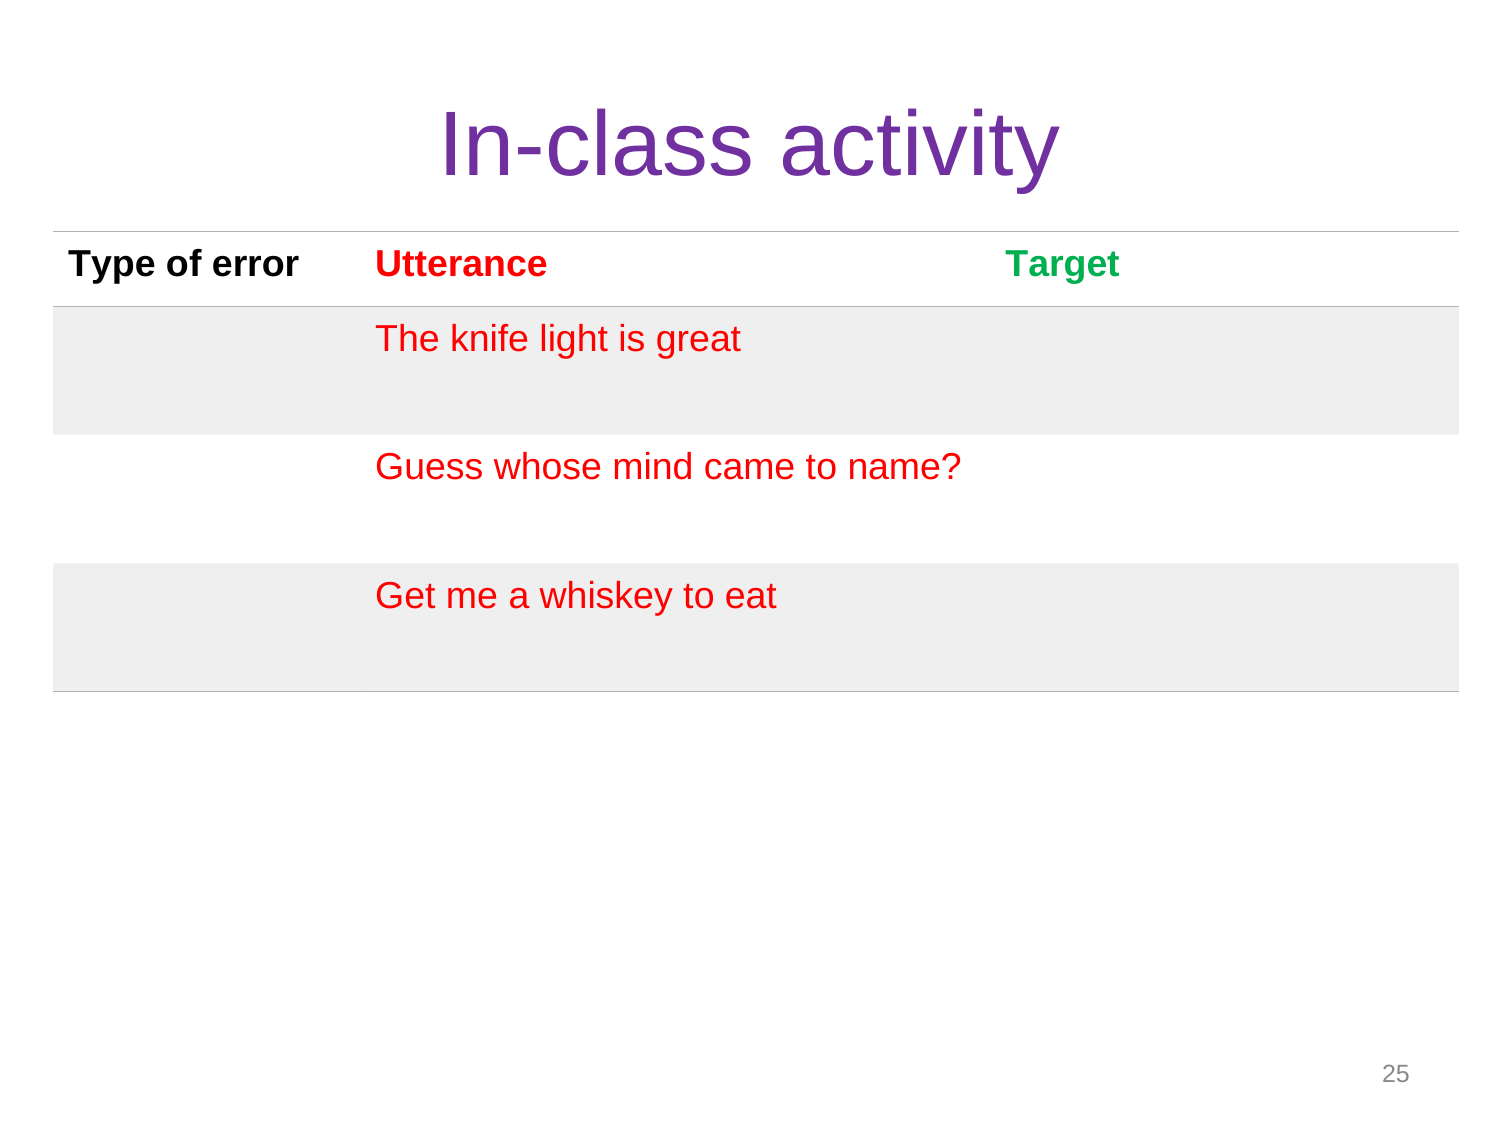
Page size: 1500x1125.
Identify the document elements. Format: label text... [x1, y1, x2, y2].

table_cell [53, 435, 360, 563]
table_cell [53, 563, 360, 691]
table_header Utterance [360, 232, 990, 306]
table_cell [53, 307, 360, 435]
table_cell [990, 307, 1459, 435]
table_cell Get me a whiskey to eat [360, 563, 990, 691]
table_header Type of error [53, 232, 360, 306]
table_cell [990, 435, 1459, 563]
table_cell The knife light is great [360, 307, 990, 435]
table_header Target [990, 232, 1459, 306]
table_cell [990, 563, 1459, 691]
table_cell Guess whose mind came to name? [360, 435, 990, 563]
text_box <number> [1074, 1042, 1426, 1103]
title In-class activity [75, 45, 1426, 231]
